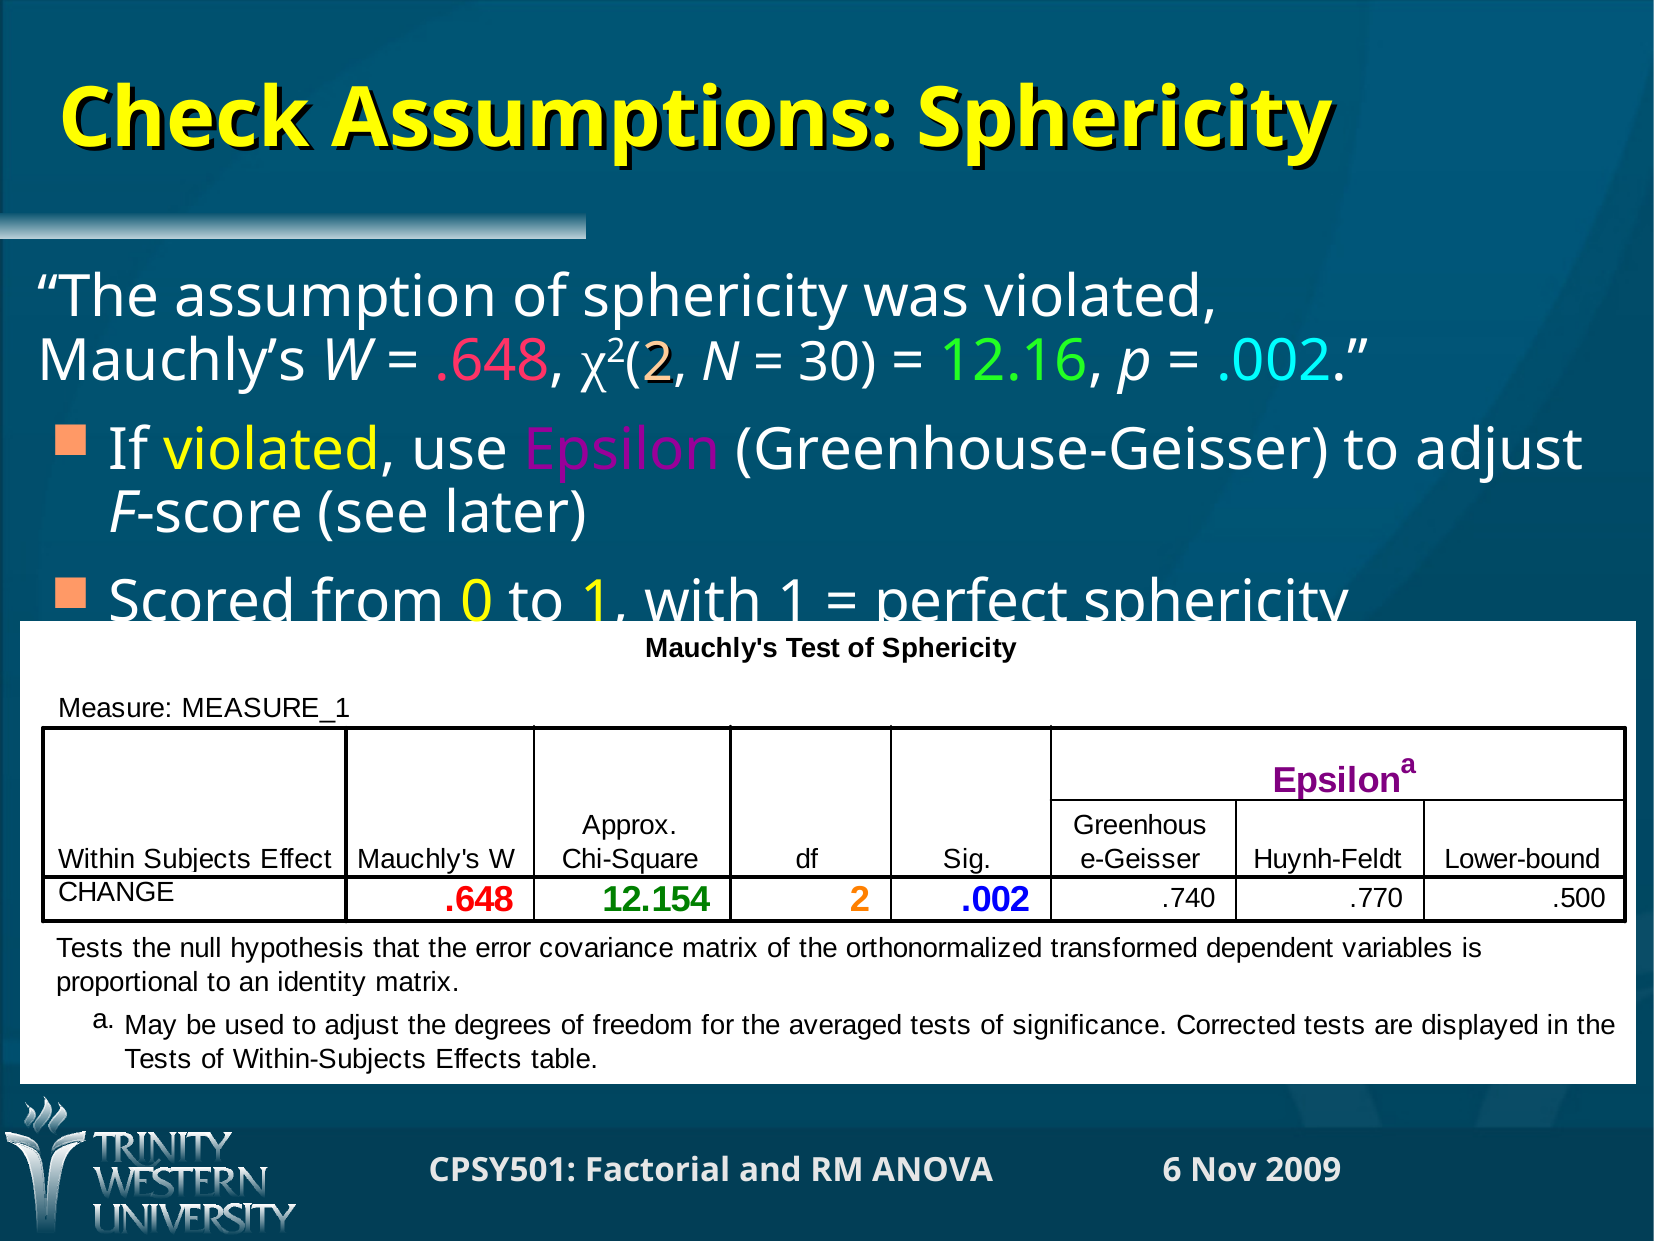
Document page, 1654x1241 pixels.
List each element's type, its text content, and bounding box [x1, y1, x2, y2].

list “The assumption of sphericity was violated, Mauchly’s W = .648, χ2(2, N = 30) = 12.16, p = .002.” If violated, use Epsilon (Greenhouse-Geisser) to adjust F-score (see later) Scored from 0 to 1, with 1 = perfect sphericity [37, 266, 1613, 638]
title Check Assumptions: Sphericity [59, 27, 1548, 201]
picture [38, 1227, 54, 1232]
picture [21, 622, 1654, 1126]
